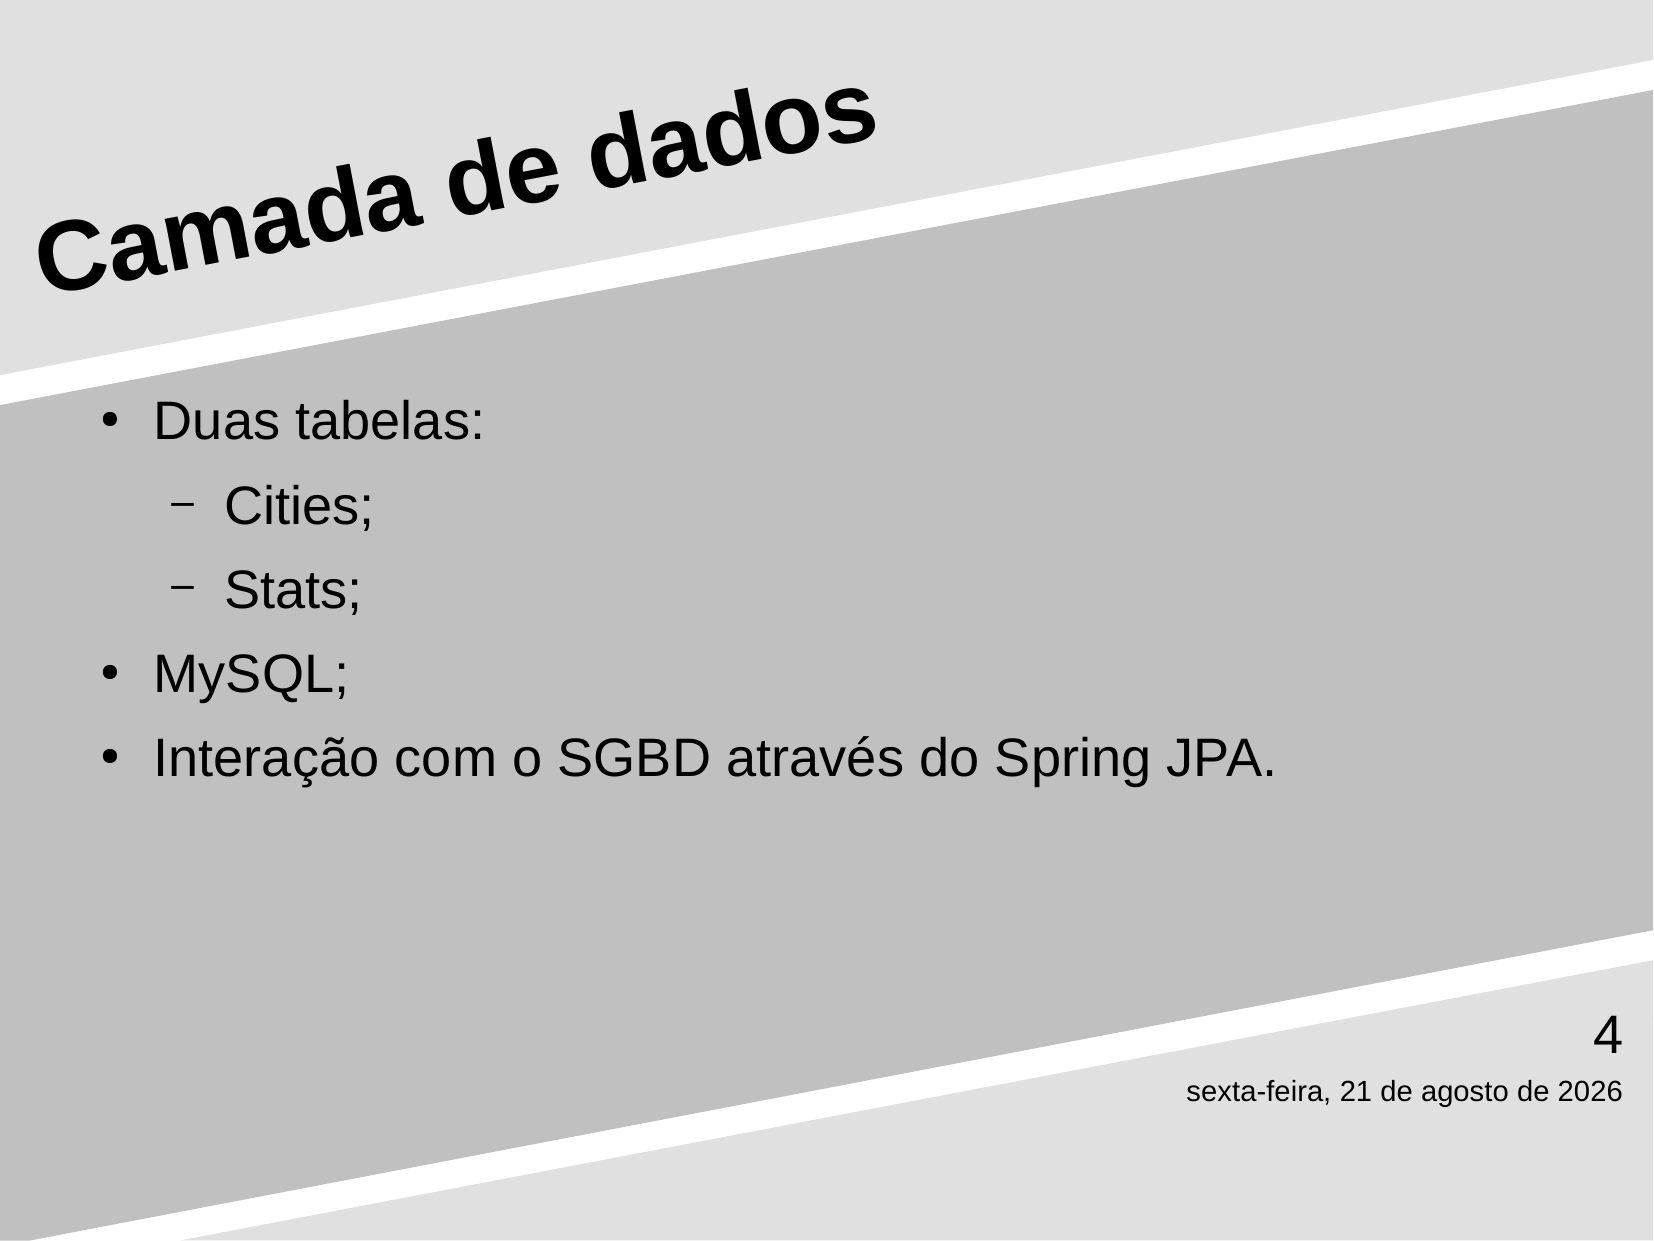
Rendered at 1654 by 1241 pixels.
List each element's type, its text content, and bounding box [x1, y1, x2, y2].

list Duas tabelas: Cities; Stats; MySQL; Interação com o SGBD através do Spring JPA. [82, 390, 1538, 1036]
title Camada de dados [17, 0, 1518, 365]
